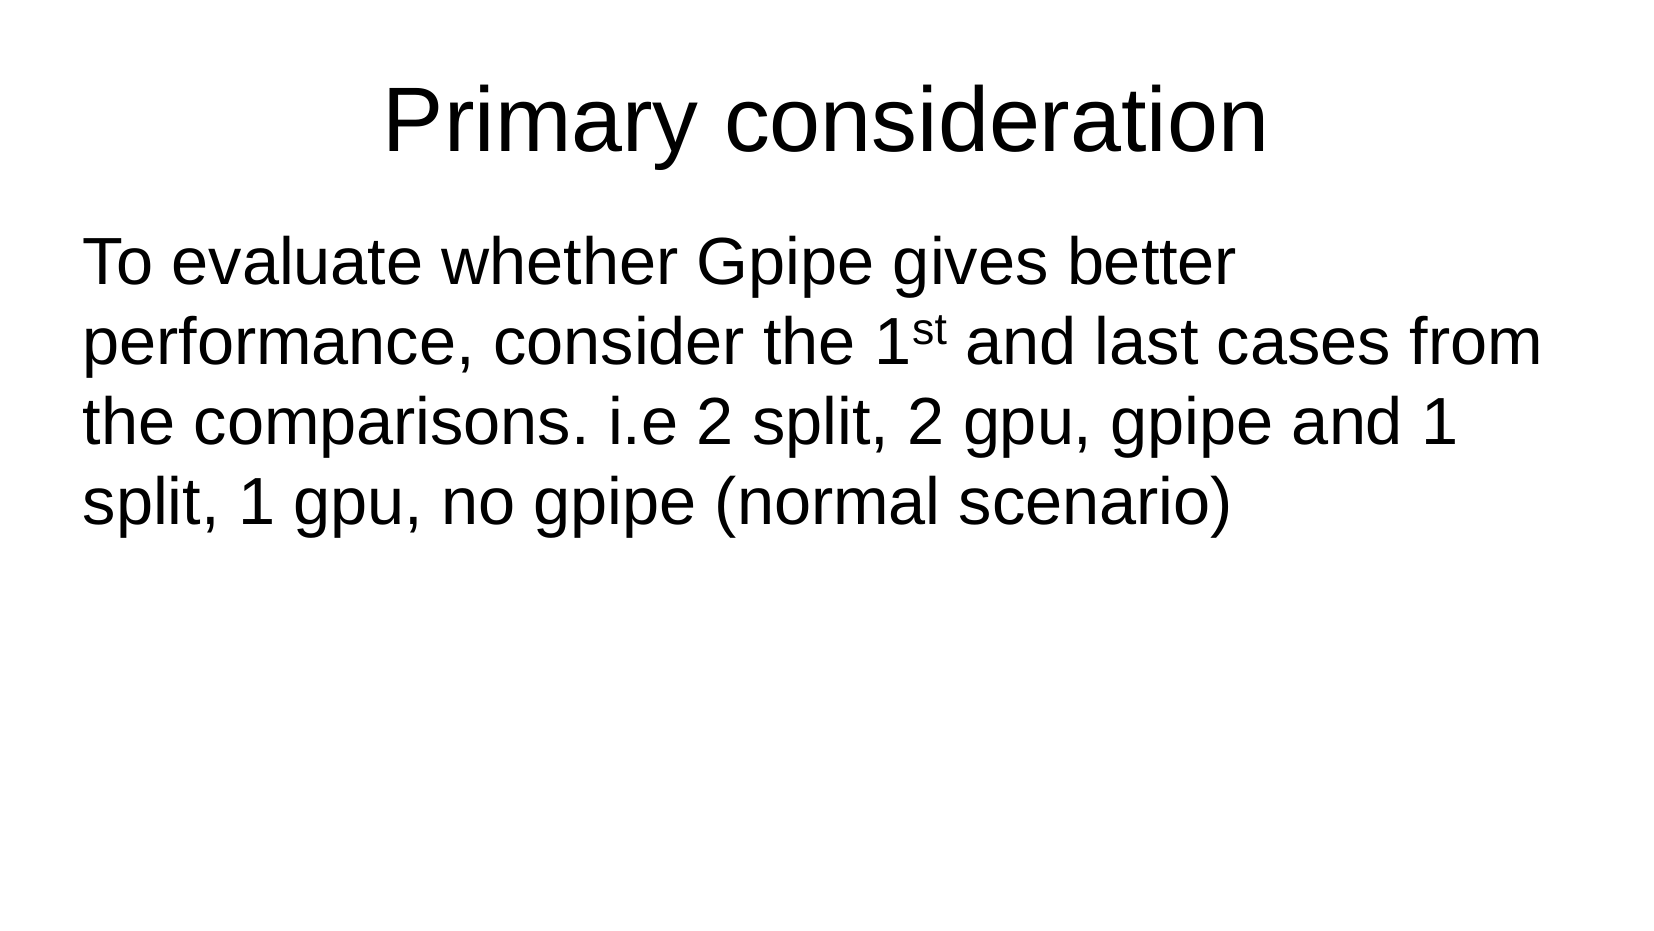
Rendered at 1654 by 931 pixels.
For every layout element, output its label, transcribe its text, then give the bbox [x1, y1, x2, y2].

title Primary consideration [82, 37, 1571, 193]
list To evaluate whether Gpipe gives better performance, consider the 1st and last cases from the comparisons. i.e 2 split, 2 gpu, gpipe and 1 split, 1 gpu, no gpipe (normal scenario) [82, 217, 1571, 758]
